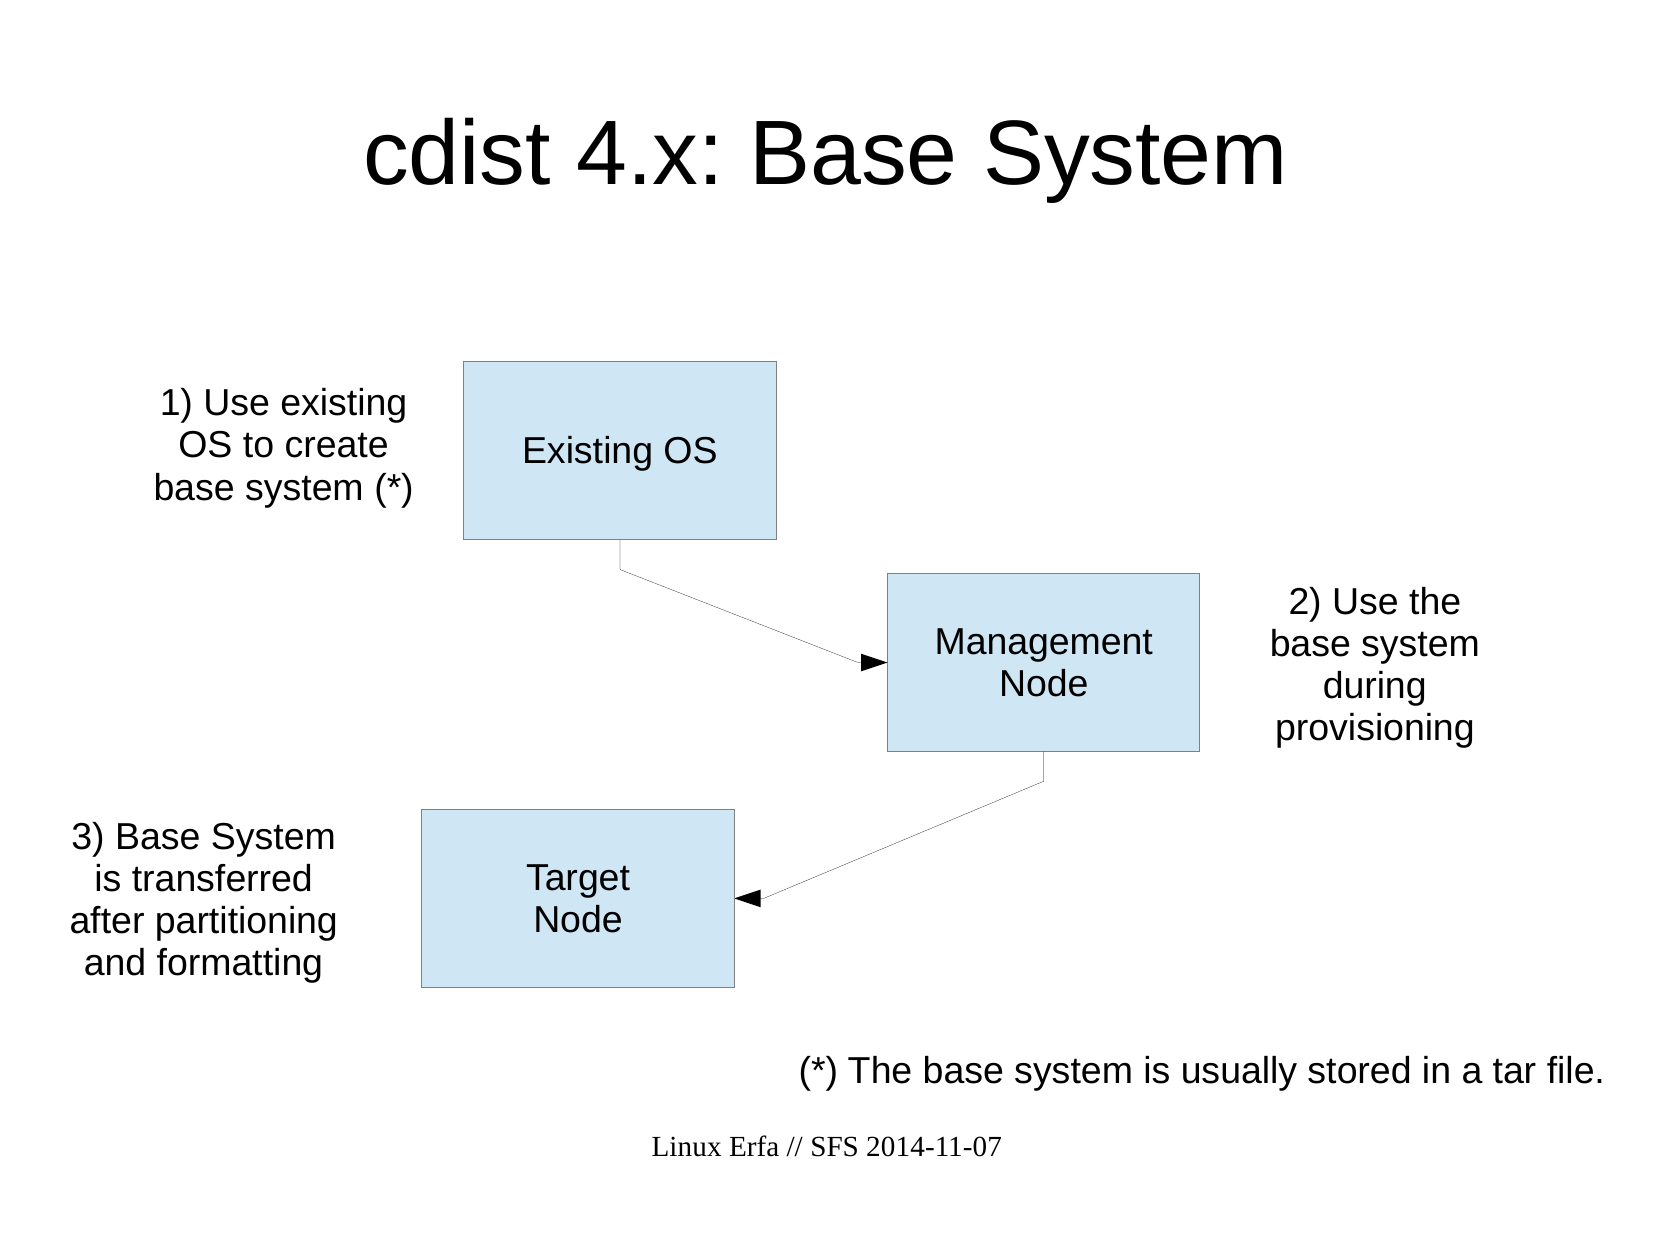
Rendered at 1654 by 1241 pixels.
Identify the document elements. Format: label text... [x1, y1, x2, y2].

text_box Target Node [421, 809, 735, 988]
text_box 2) Use the base system during provisioning [1254, 572, 1546, 760]
text_box Management Node [887, 573, 1200, 752]
text_box 1) Use existing OS to create base system (*) [138, 374, 430, 516]
title cdist 4.x: Base System [82, 49, 1571, 257]
text_box Existing OS [463, 361, 777, 540]
text_box 3) Base System is transferred after partitioning and formatting [54, 807, 386, 991]
text_box (*) The base system is usually stored in a tar file. [783, 1041, 1621, 1099]
